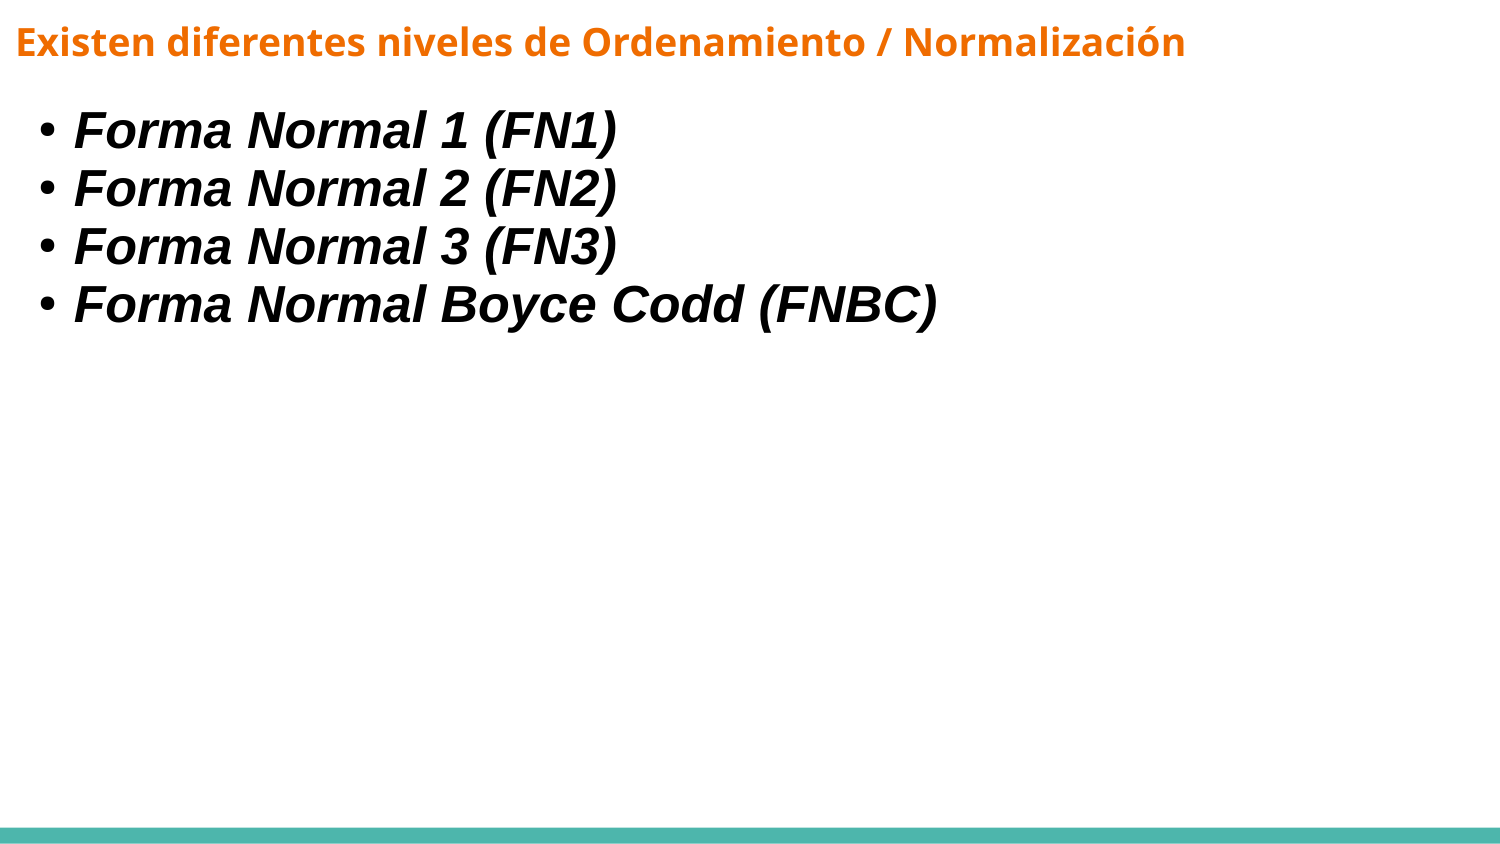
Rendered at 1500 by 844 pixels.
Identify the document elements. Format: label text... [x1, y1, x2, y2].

text_box Forma Normal 1 (FN1) Forma Normal 2 (FN2) Forma Normal 3 (FN3) Forma Normal Boyce Codd (FNBC) [23, 94, 1477, 709]
title Existen diferentes niveles de Ordenamiento / Normalización [0, 0, 1398, 116]
